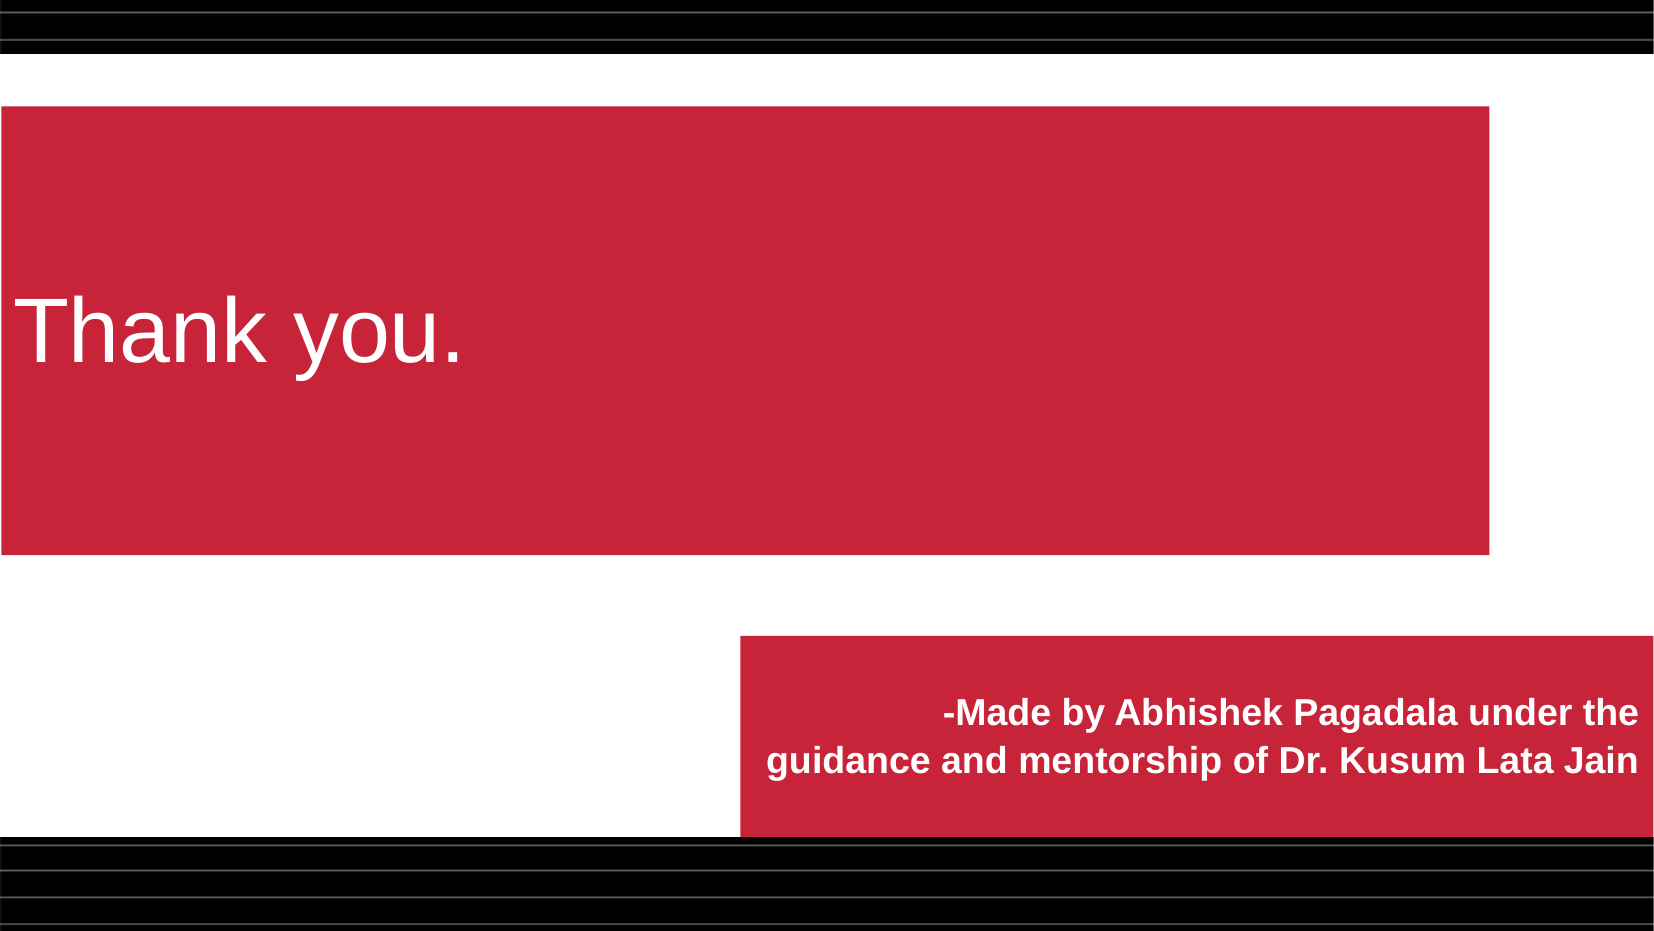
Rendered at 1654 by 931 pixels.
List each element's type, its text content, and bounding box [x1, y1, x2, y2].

picture [0, 0, 1654, 54]
picture [0, 837, 1654, 931]
title Thank you. [1, 106, 1490, 556]
text_box -Made by Abhishek Pagadala under the guidance and mentorship of Dr. Kusum Lata Jain [740, 635, 1654, 837]
